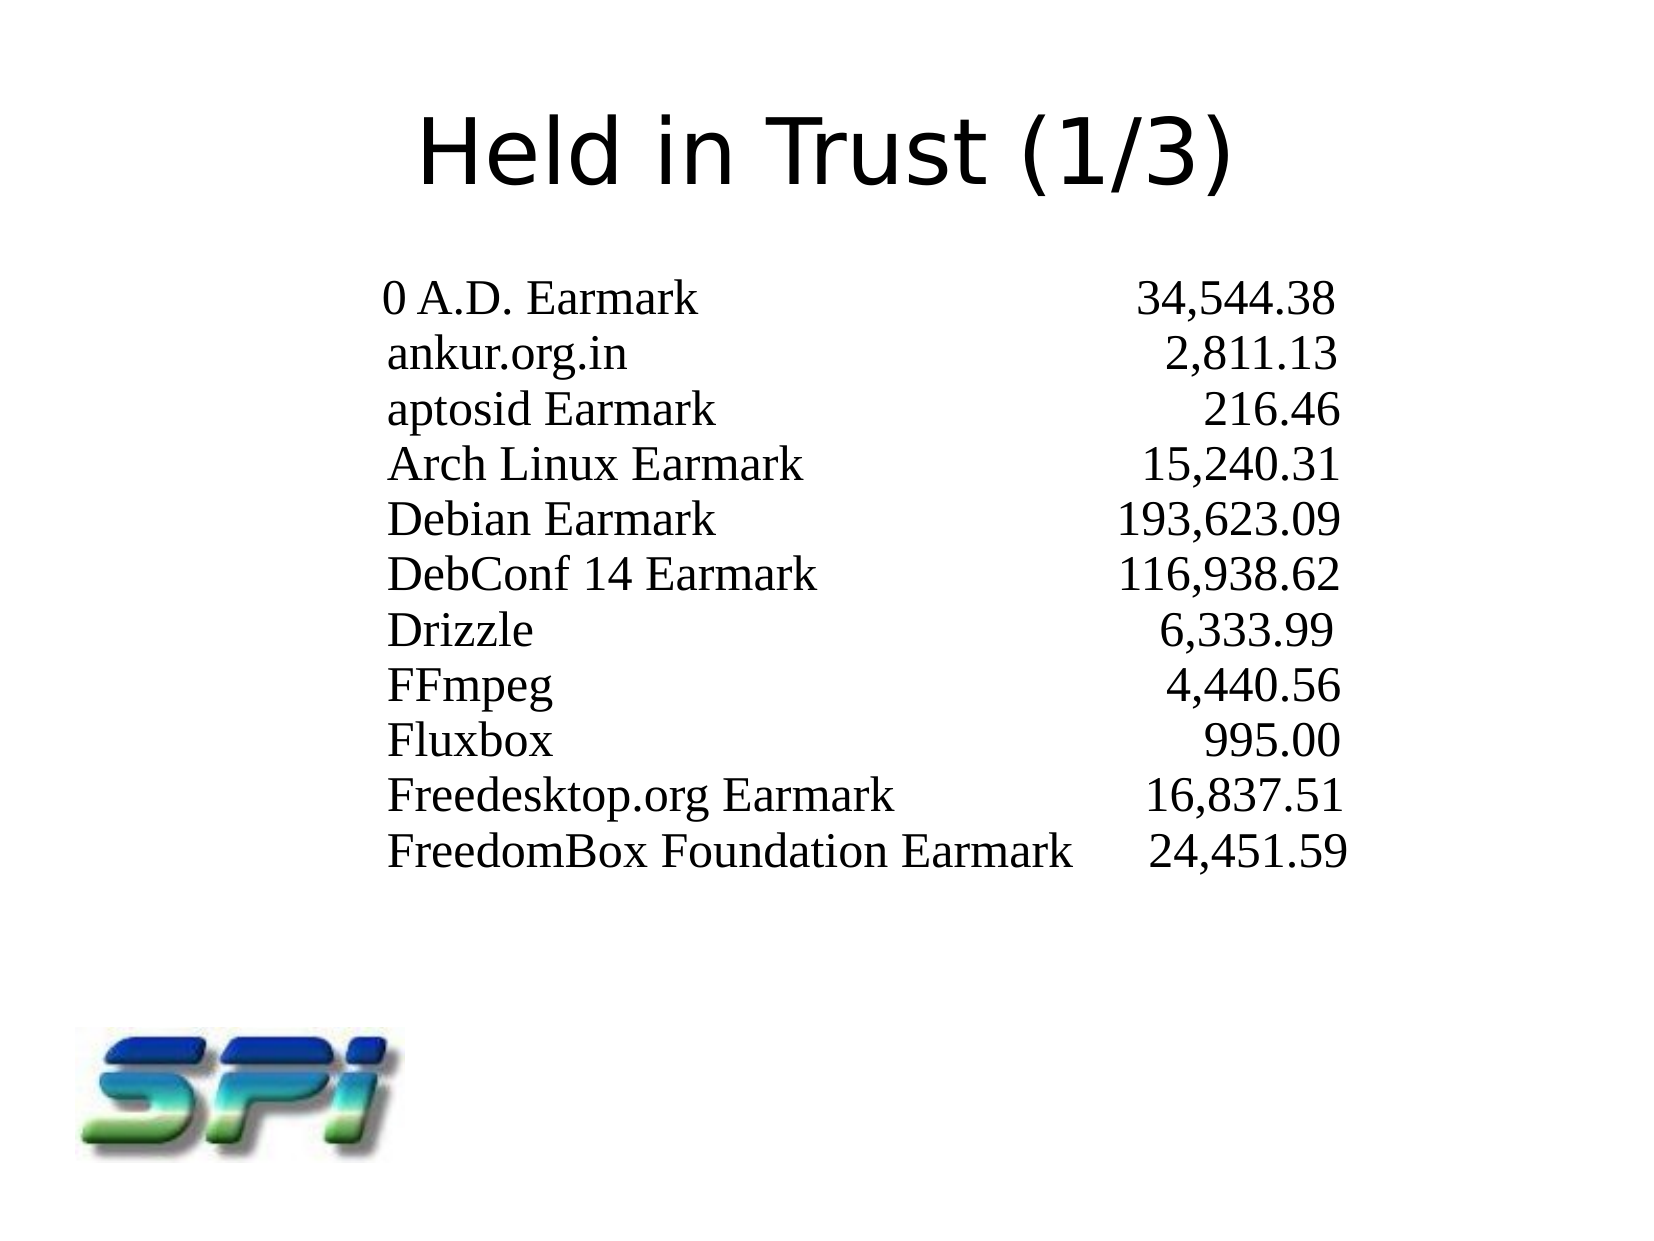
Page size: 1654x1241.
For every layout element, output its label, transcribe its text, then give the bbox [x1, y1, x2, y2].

title Held in Trust (1/3) [82, 49, 1571, 257]
picture [75, 1027, 405, 1163]
text_box 0 A.D. Earmark 34,544.38 ankur.org.in 2,811.13 aptosid Earmark 216.46 Arch Linux Earmark 15,240.31 Debian Earmark 193,623.09 DebConf 14 Earmark 116,938.62 Drizzle 6,333.99 FFmpeg 4,440.56 Fluxbox 995.00 Freedesktop.org Earmark 16,837.51 FreedomBox Foundation Earmark 24,451.59 [259, 262, 1363, 941]
